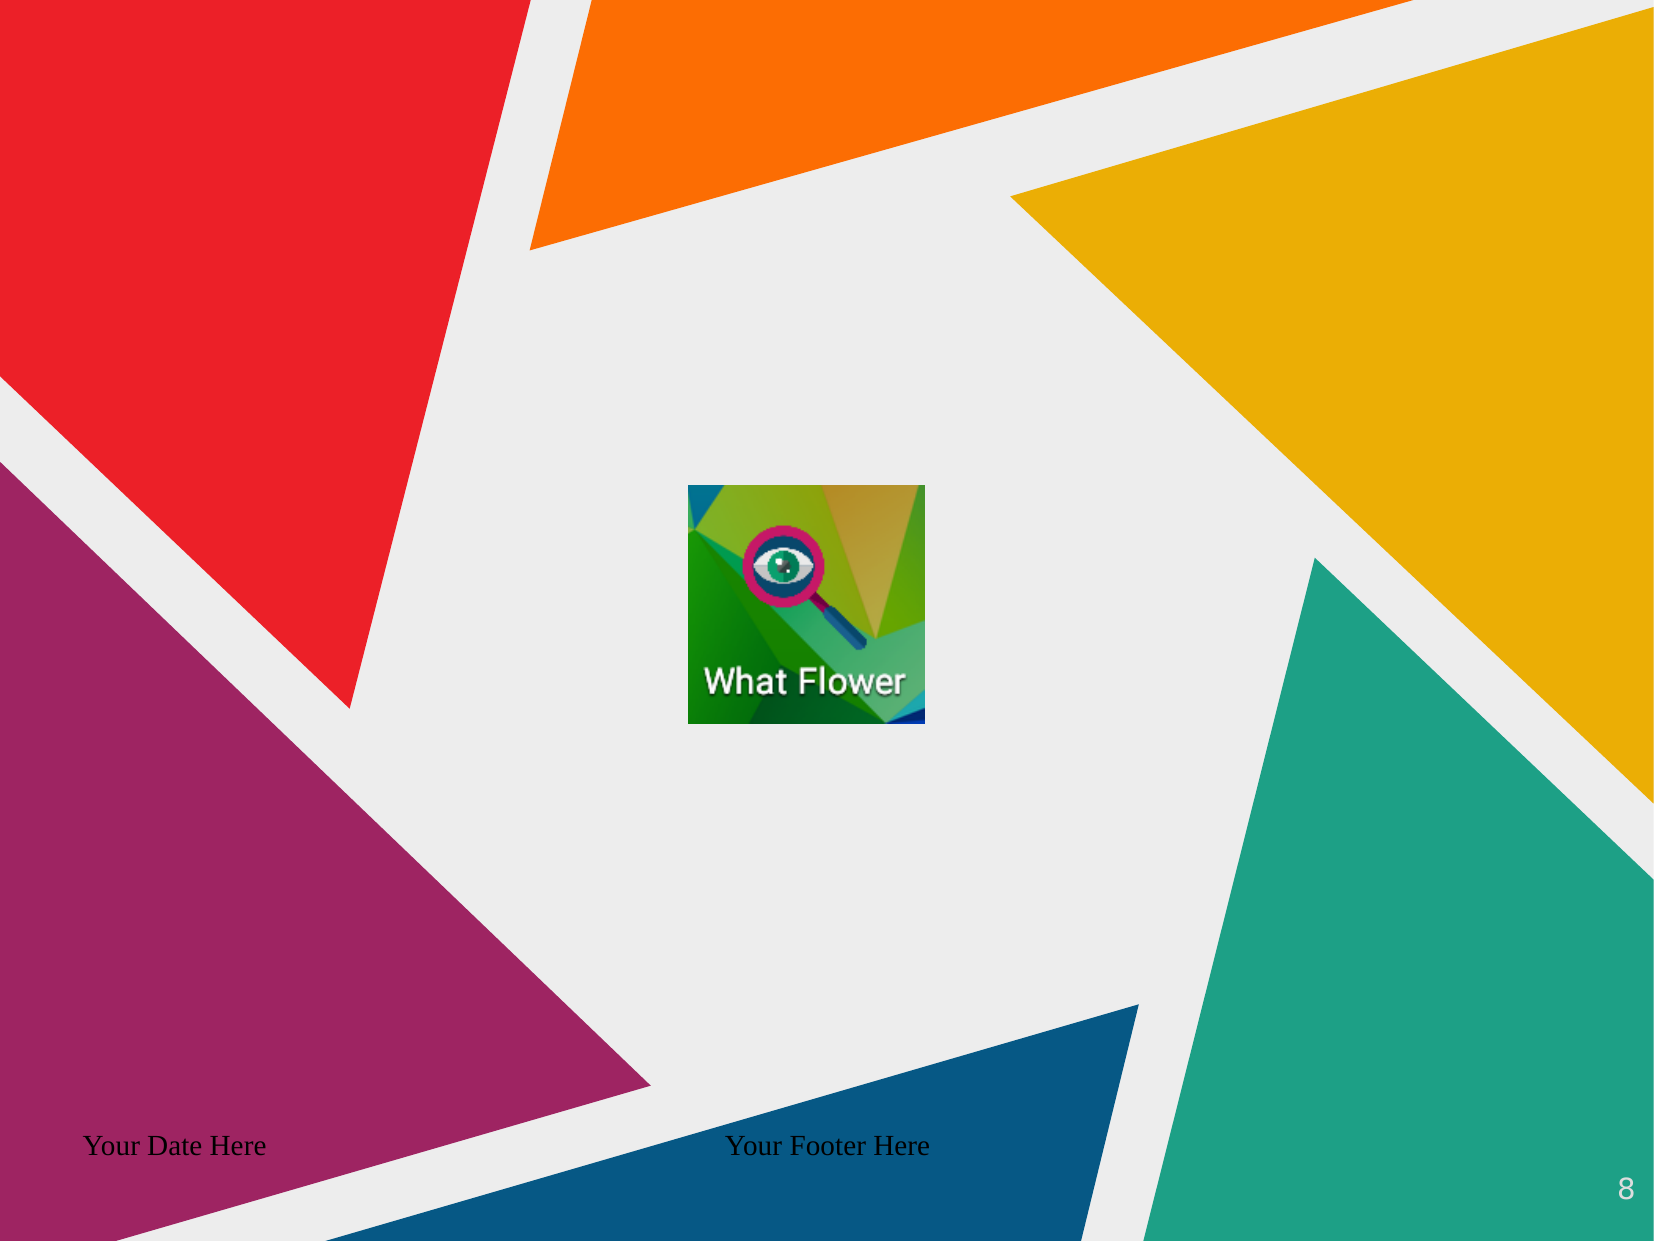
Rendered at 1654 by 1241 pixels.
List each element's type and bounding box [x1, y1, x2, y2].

picture [688, 485, 925, 724]
